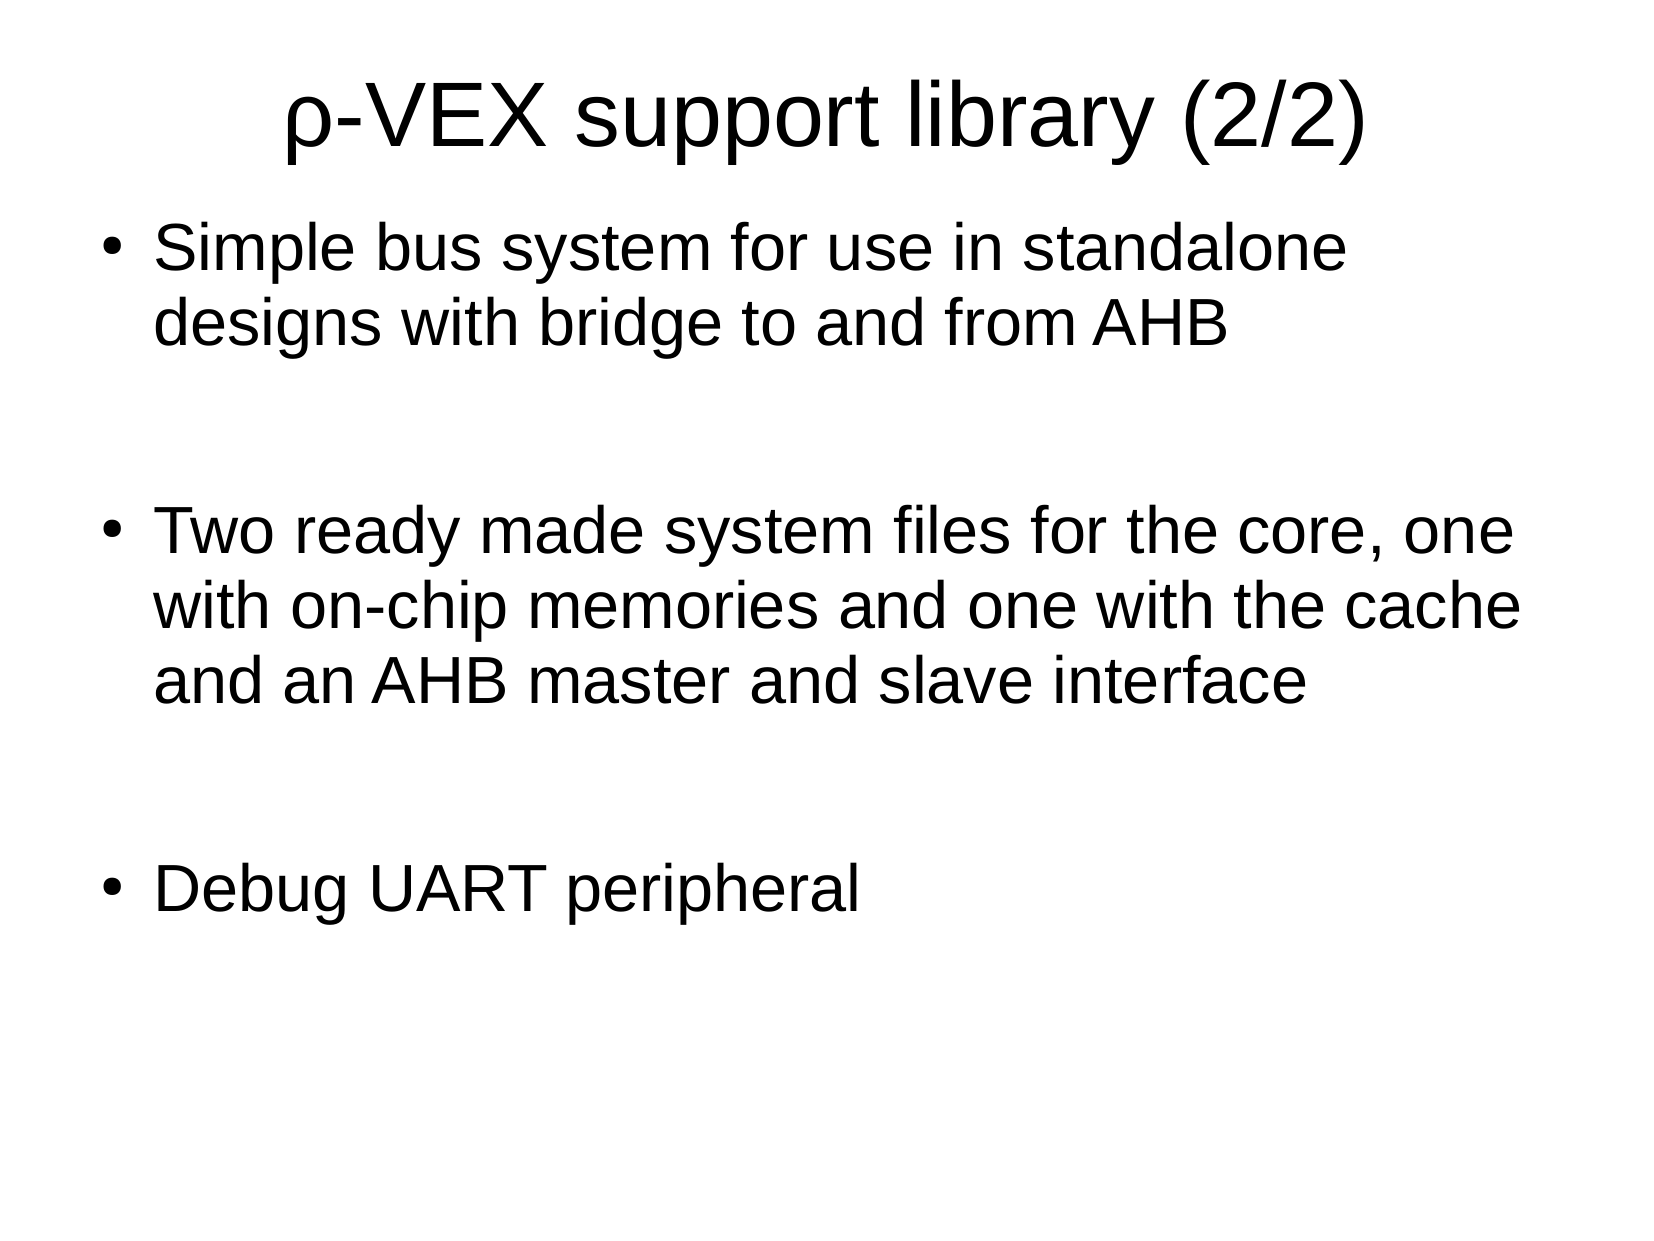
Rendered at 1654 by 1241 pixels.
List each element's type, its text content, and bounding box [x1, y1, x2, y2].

title ρ-VEX support library (2/2) [82, 49, 1571, 181]
list Simple bus system for use in standalone designs with bridge to and from AHB Two ready made system files for the core, one with on-chip memories and one with the cache and an AHB master and slave interface Debug UART peripheral [82, 210, 1571, 1171]
